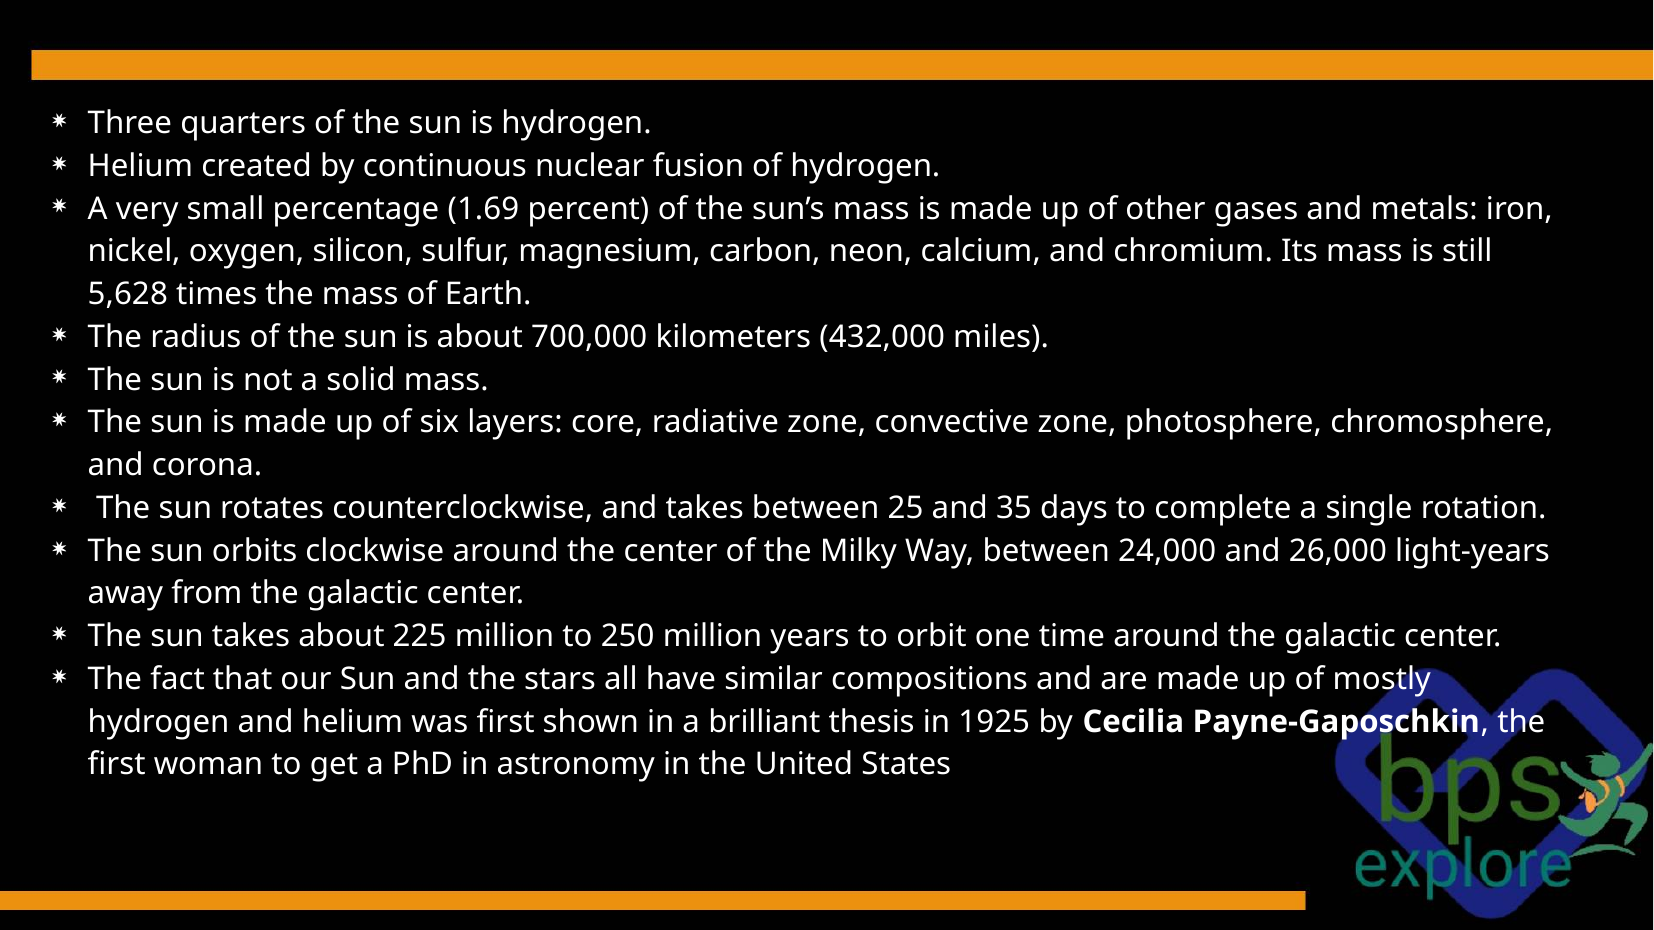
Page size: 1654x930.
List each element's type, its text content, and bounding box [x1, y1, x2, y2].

text_box Three quarters of the sun is hydrogen. Helium created by continuous nuclear fusion of hydrogen. A very small percentage (1.69 percent) of the sun’s mass is made up of other gases and metals: iron, nickel, oxygen, silicon, sulfur, magnesium, carbon, neon, calcium, and chromium. Its mass is still 5,628 times the mass of Earth. The radius of the sun is about 700,000 kilometers (432,000 miles). The sun is not a solid mass. The sun is made up of six layers: core, radiative zone, convective zone, photosphere, chromosphere, and corona. The sun rotates counterclockwise, and takes between 25 and 35 days to complete a single rotation. The sun orbits clockwise around the center of the Milky Way, between 24,000 and 26,000 light-years away from the galactic center. The sun takes about 225 million to 250 million years to orbit one time around the galactic center. The fact that our Sun and the stars all have similar compositions and are made up of mostly hydrogen and helium was first shown in a brilliant thesis in 1925 by Cecilia Payne-Gaposchkin, the first woman to get a PhD in astronomy in the United States [37, 92, 1576, 873]
picture [0, 0, 1654, 930]
